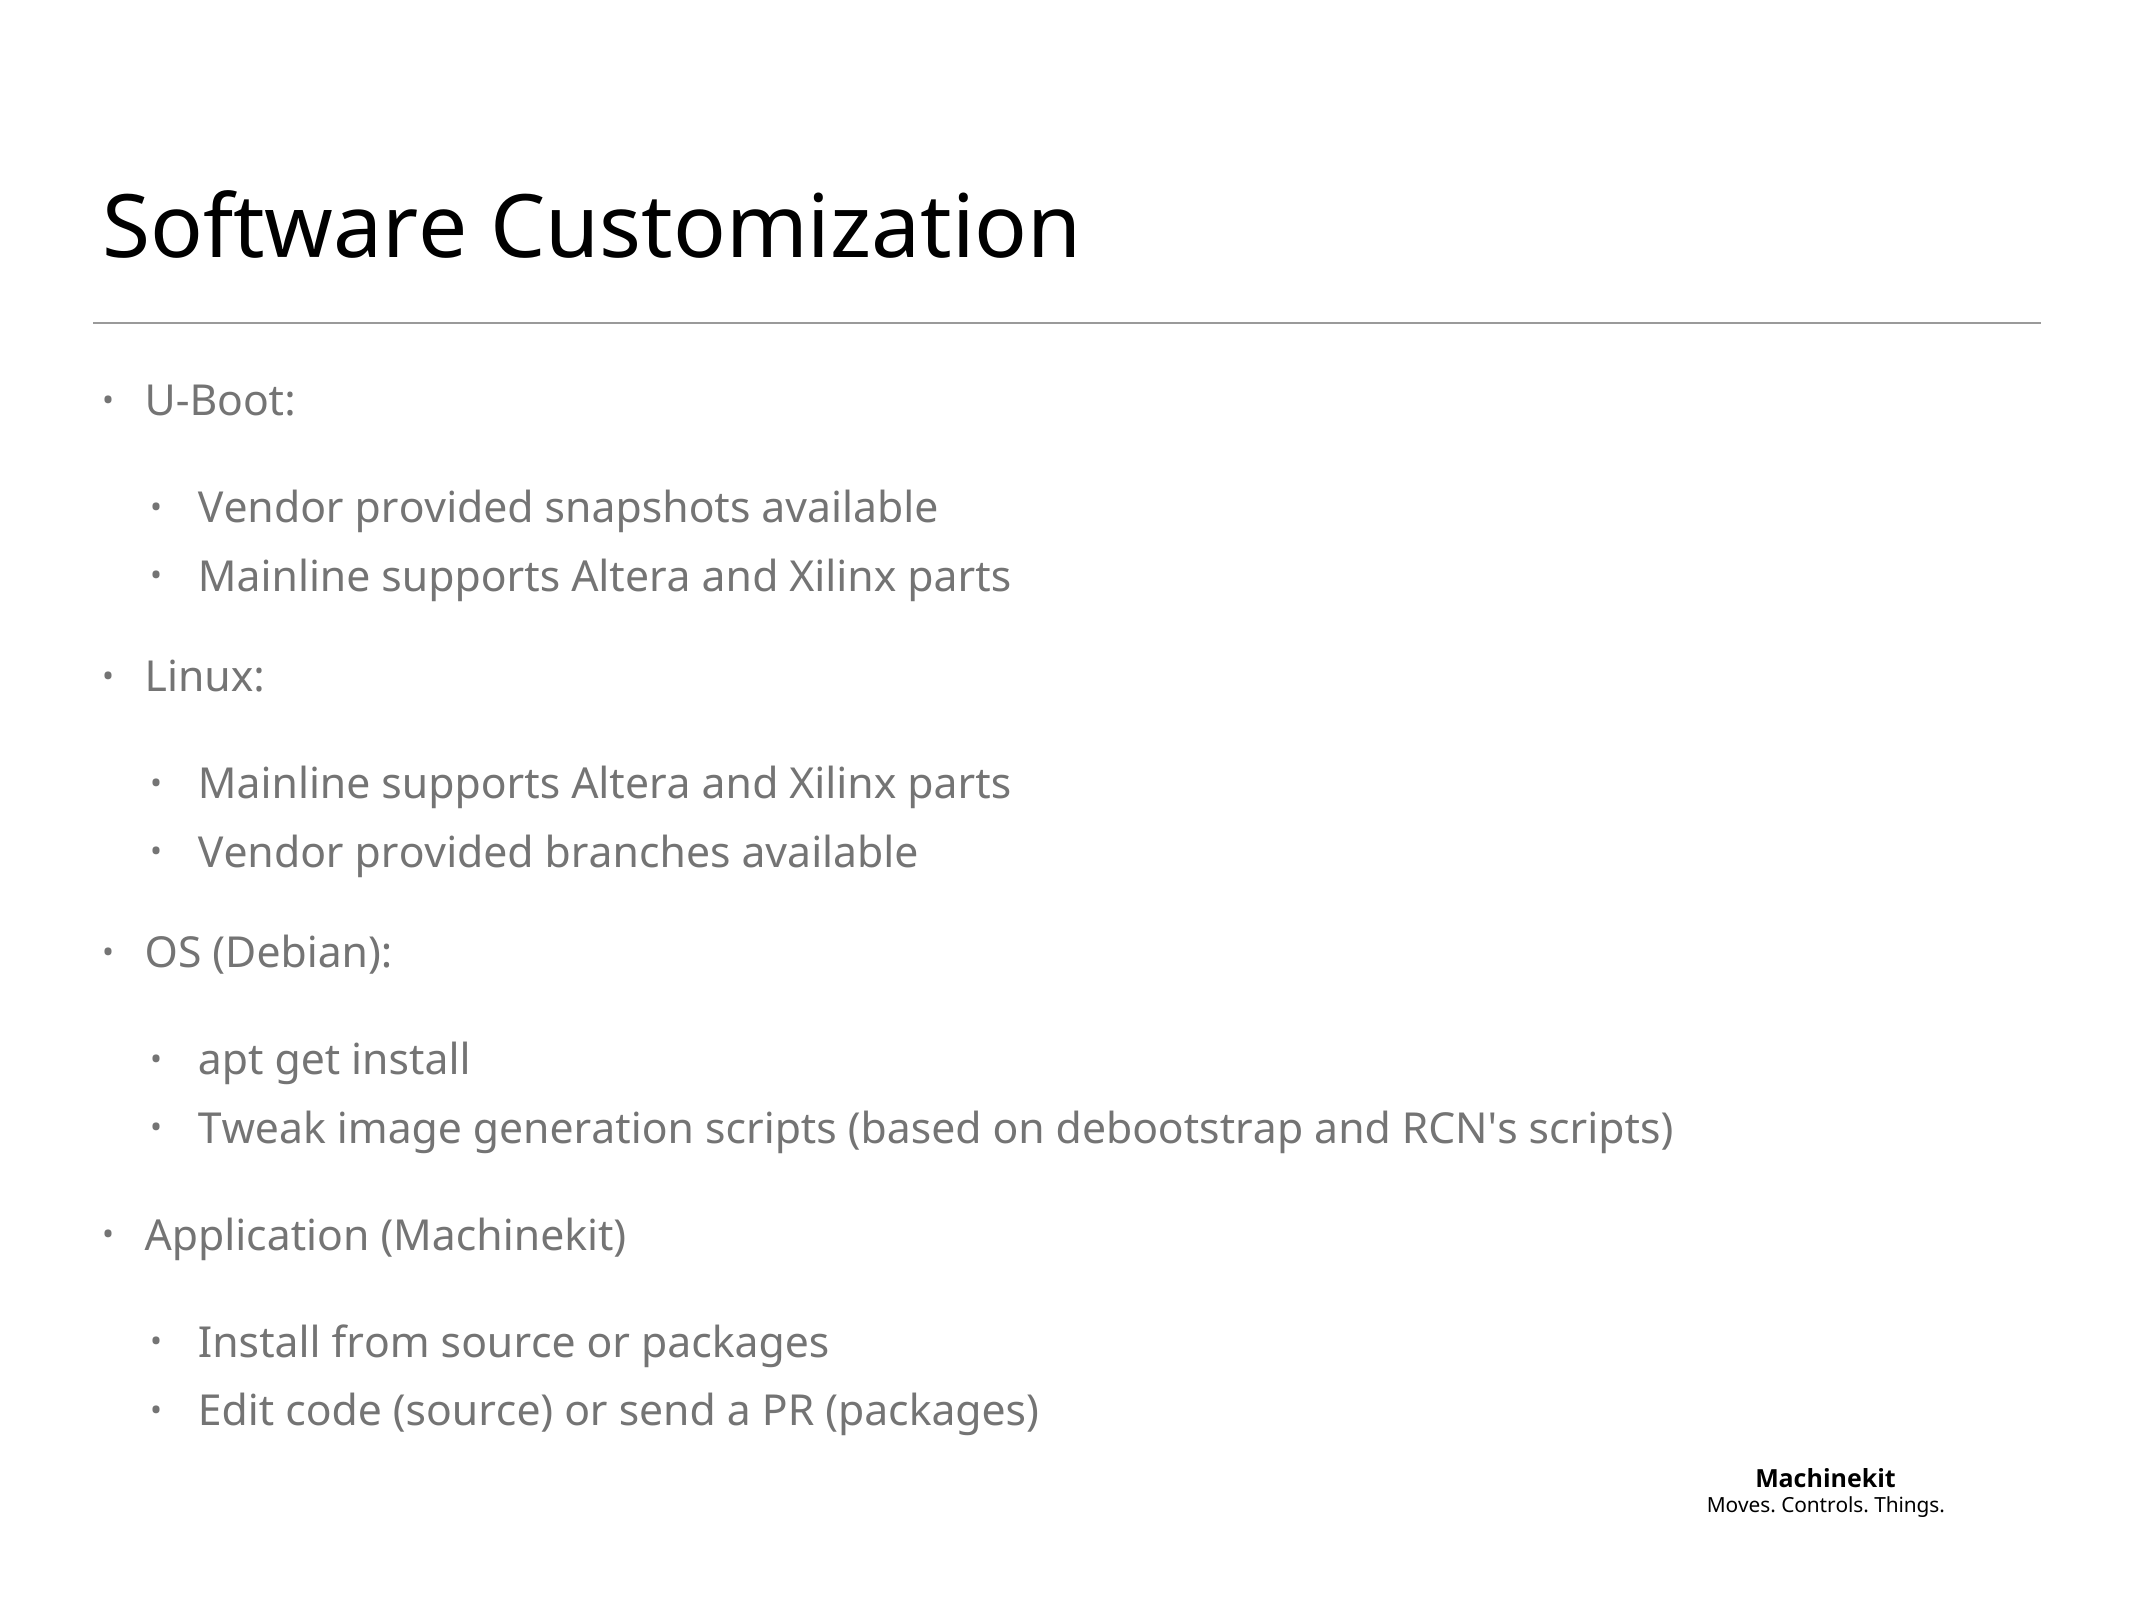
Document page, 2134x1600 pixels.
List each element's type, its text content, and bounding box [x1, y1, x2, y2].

list U-Boot: Vendor provided snapshots available Mainline supports Altera and Xilinx parts Linux: Mainline supports Altera and Xilinx parts Vendor provided branches available OS (Debian): apt get install Tweak image generation scripts (based on debootstrap and RCN's scripts) Application (Machinekit) Install from source or packages Edit code (source) or send a PR (packages) [93, 364, 2040, 1459]
title Software Customization [93, 54, 2040, 284]
